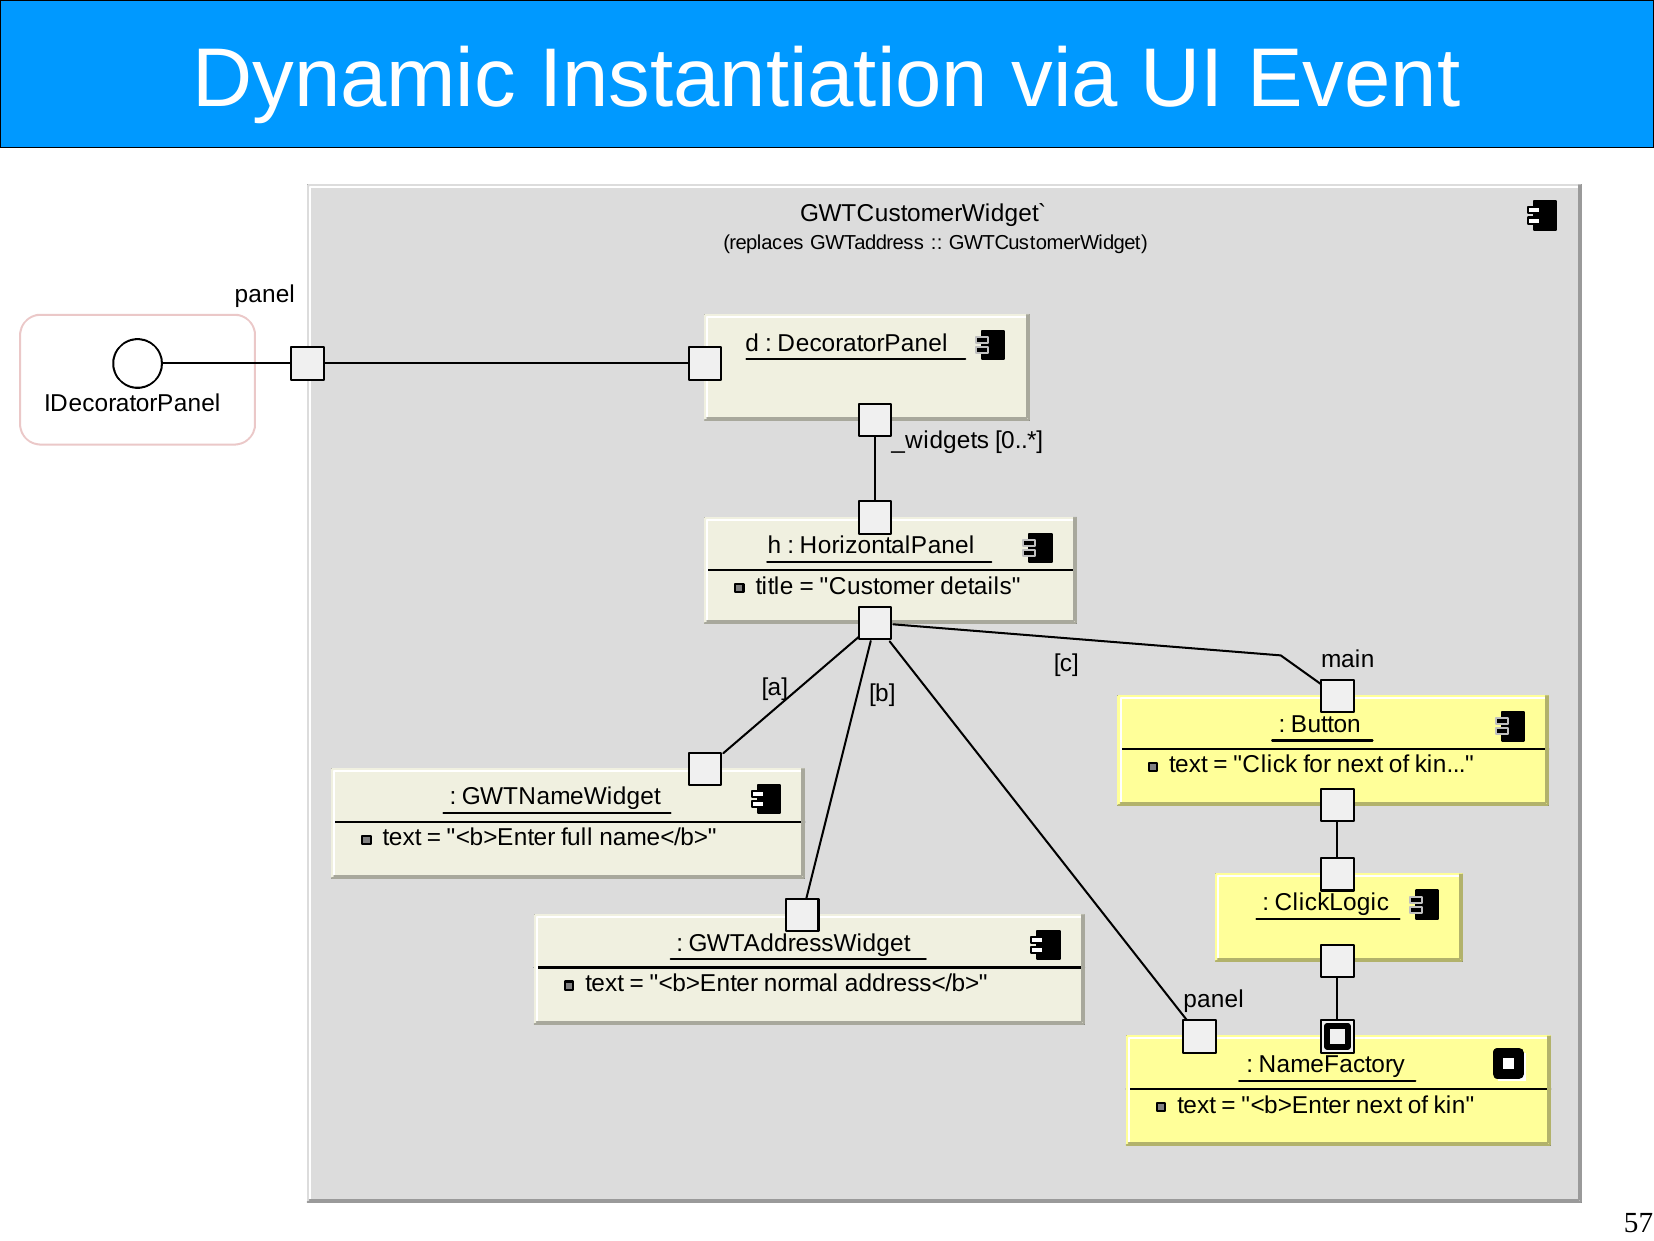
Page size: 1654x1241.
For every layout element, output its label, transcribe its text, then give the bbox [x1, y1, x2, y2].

picture [17, 183, 1583, 1205]
title Dynamic Instantiation via UI Event [82, 21, 1571, 135]
